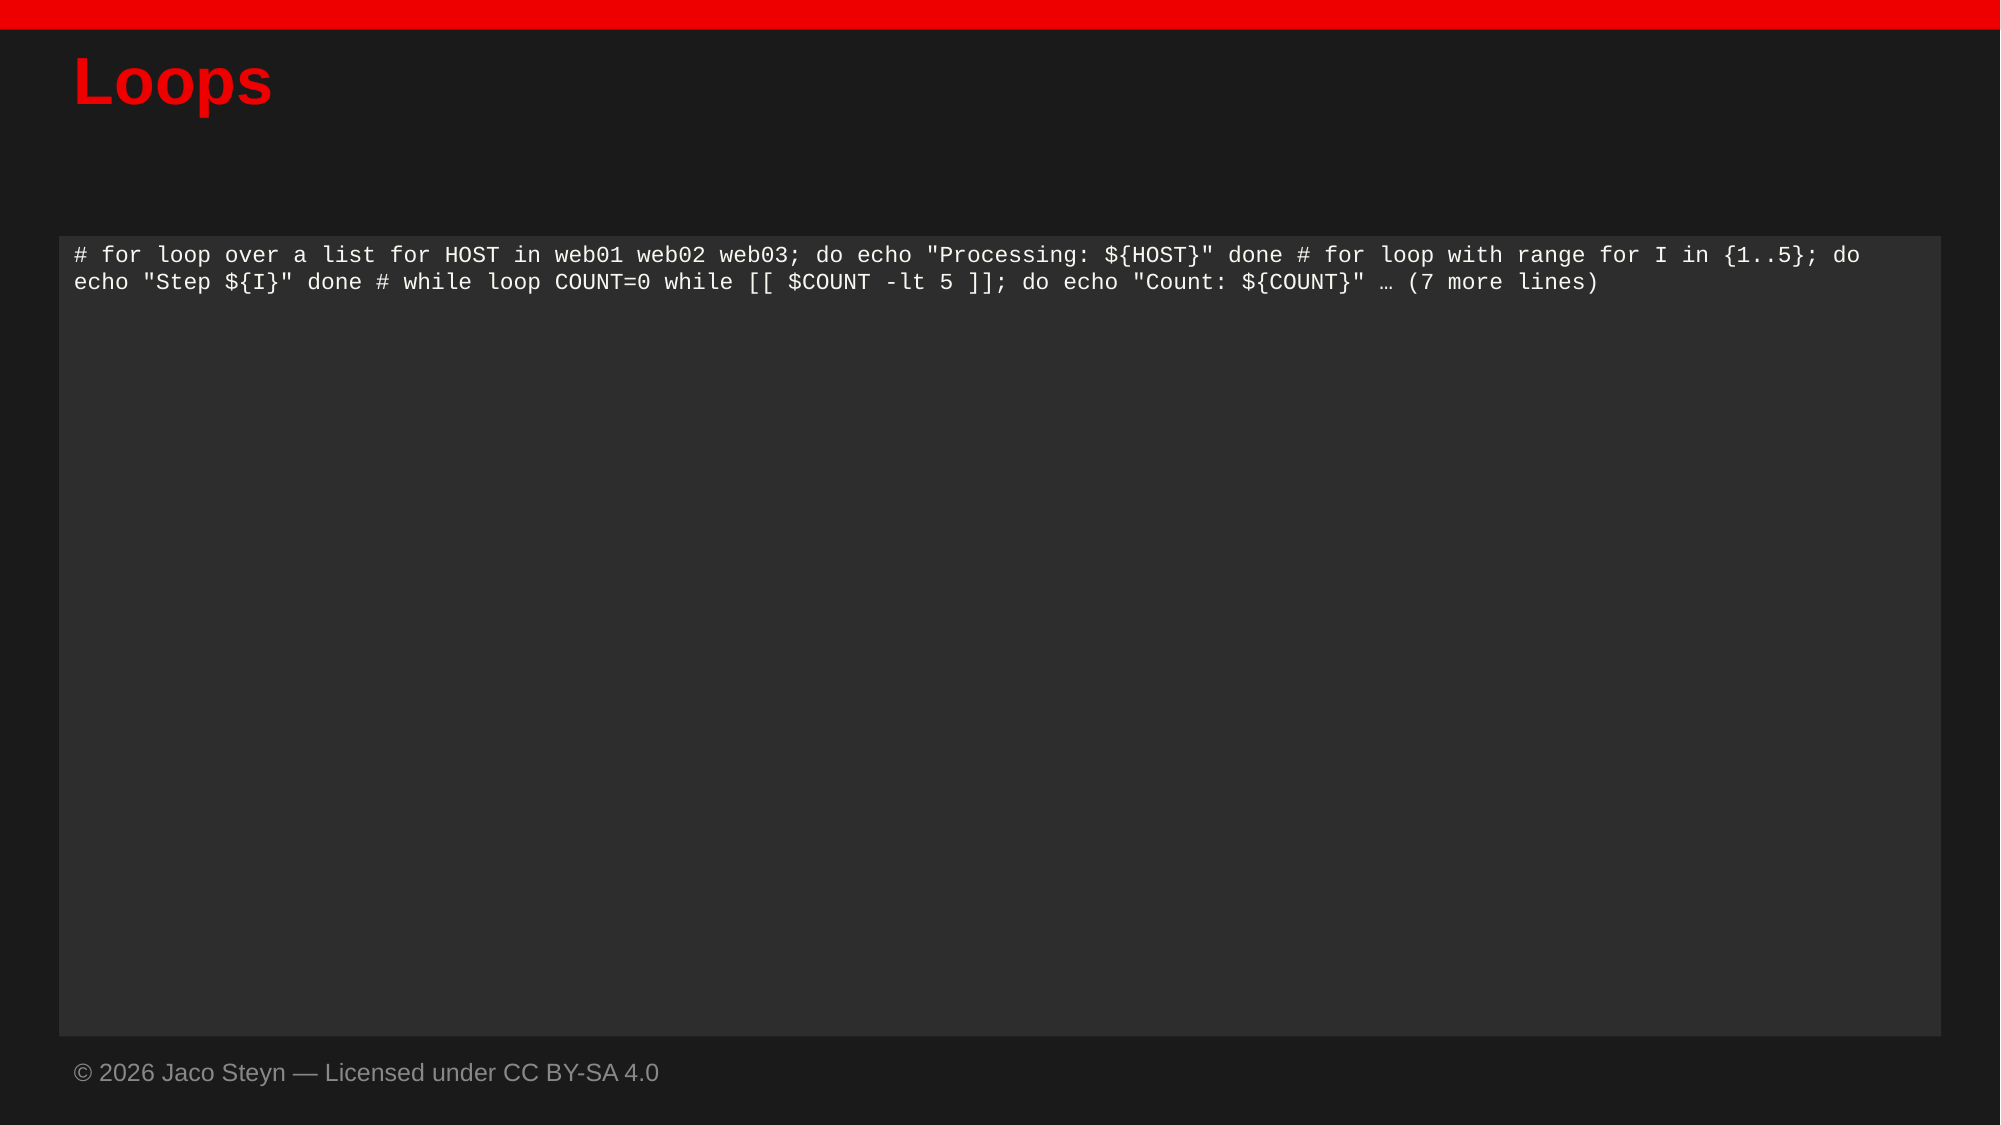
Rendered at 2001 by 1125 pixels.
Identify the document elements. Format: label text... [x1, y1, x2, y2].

text_box # for loop over a list for HOST in web01 web02 web03; do echo "Processing: ${HOST}" done # for loop with range for I in {1..5}; do echo "Step ${I}" done # while loop COUNT=0 while [[ $COUNT -lt 5 ]]; do echo "Count: ${COUNT}" … (7 more lines) [59, 236, 1942, 1037]
text_box © 2026 Jaco Steyn — Licensed under CC BY-SA 4.0 [59, 1051, 1942, 1093]
text_box [0, 0, 2001, 30]
text_box Loops [59, 36, 1942, 208]
